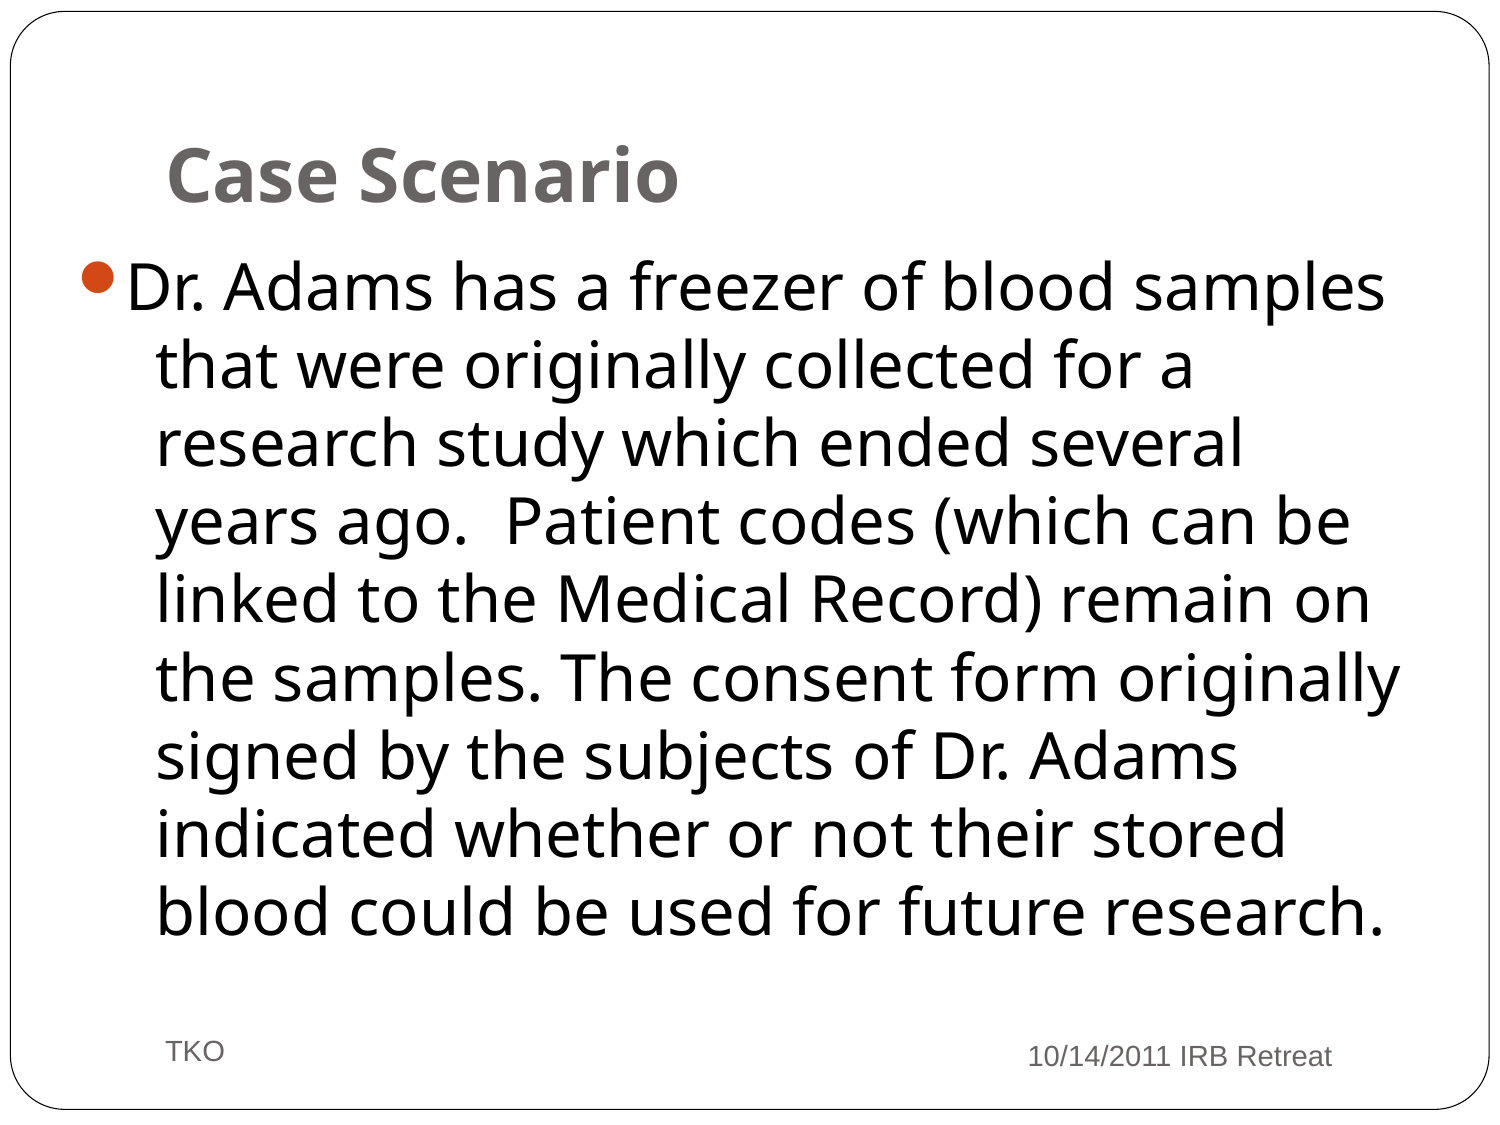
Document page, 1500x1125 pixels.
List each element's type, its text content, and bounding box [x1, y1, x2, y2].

list Dr. Adams has a freezer of blood samples that were originally collected for a research study which ended several years ago. Patient codes (which can be linked to the Medical Record) remain on the samples. The consent form originally signed by the subjects of Dr. Adams indicated whether or not their stored blood could be used for future research. [62, 237, 1426, 988]
text_box TKO [150, 1012, 801, 1088]
title Case Scenario [150, 45, 1426, 233]
text_box 10/14/2011 IRB Retreat [1012, 1015, 1419, 1094]
